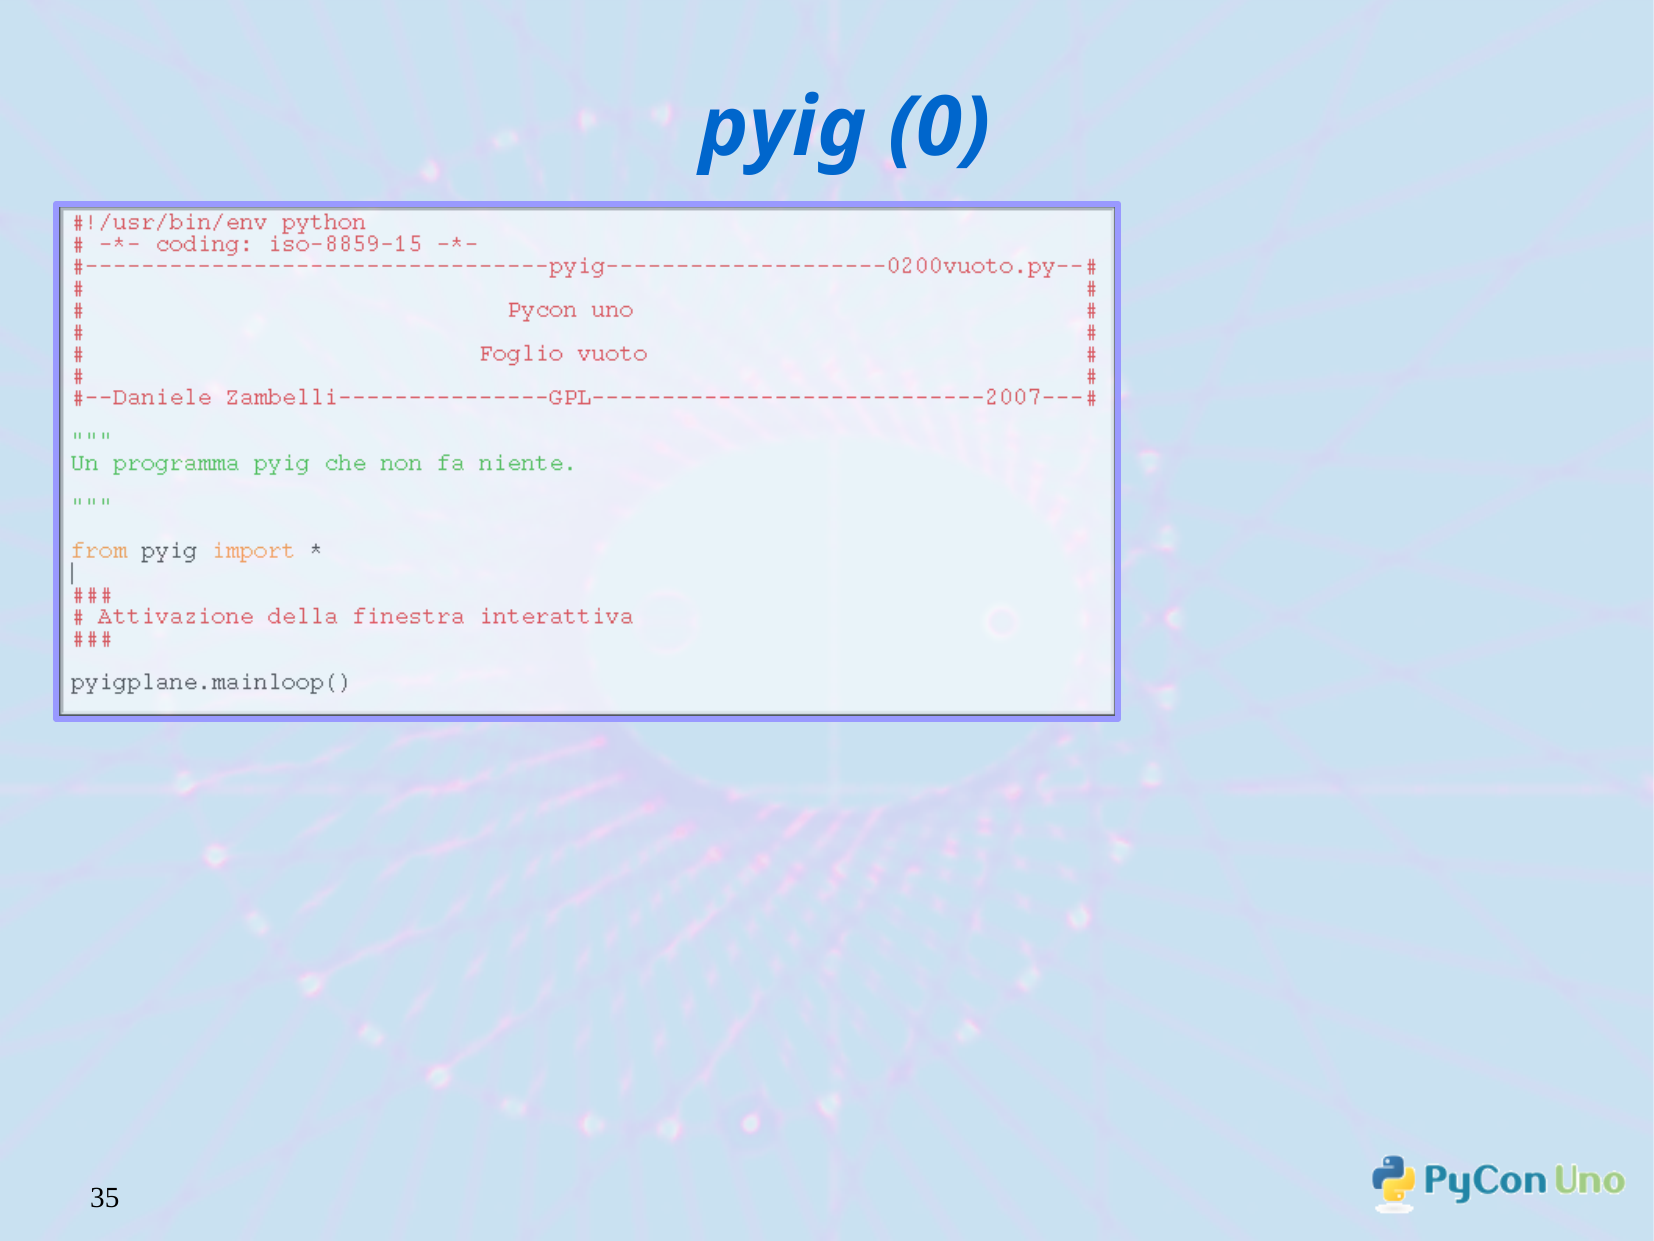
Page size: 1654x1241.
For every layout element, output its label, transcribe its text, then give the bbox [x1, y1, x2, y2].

title pyig (0) [139, 19, 1552, 227]
picture [0, 0, 1654, 1241]
